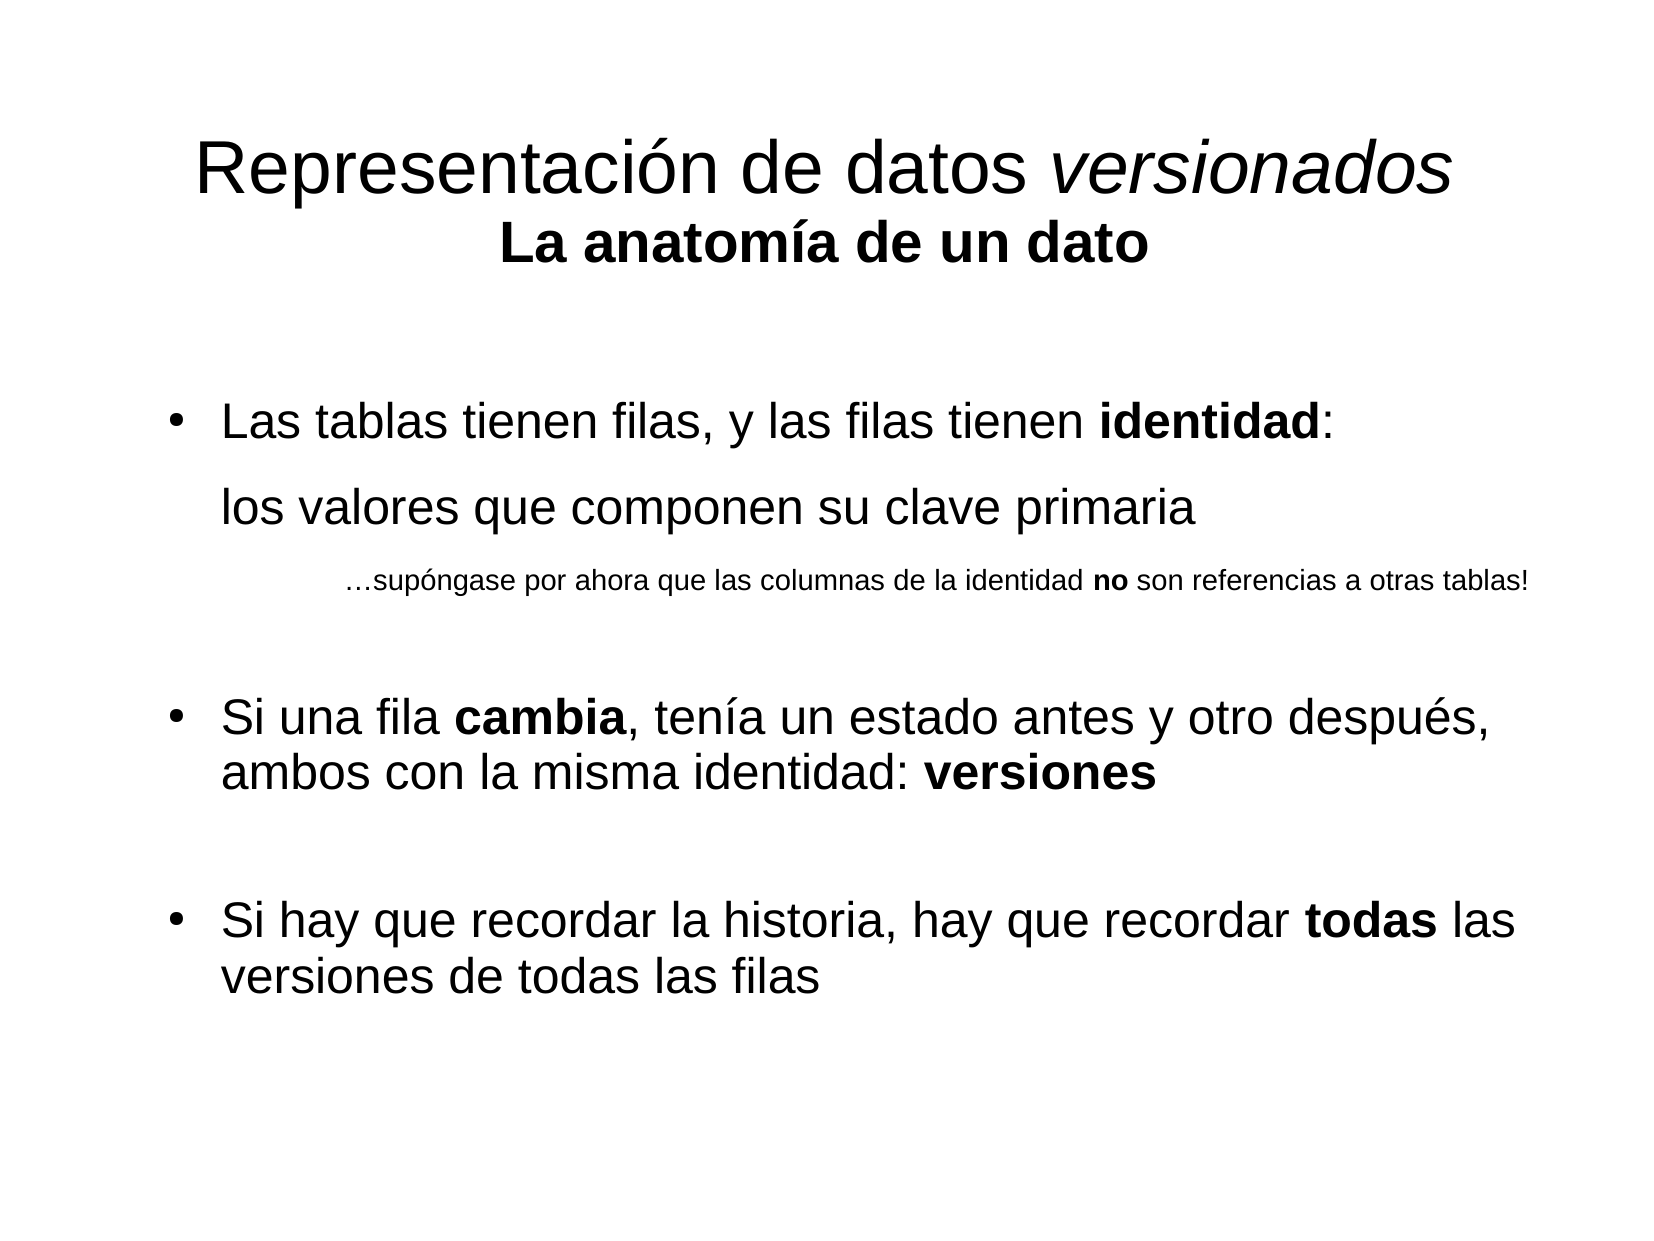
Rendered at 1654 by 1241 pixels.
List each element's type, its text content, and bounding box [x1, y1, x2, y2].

title Representación de datos versionados La anatomía de un dato [80, 96, 1569, 304]
list Las tablas tienen filas, y las filas tienen identidad: los valores que componen su clave primaria …supóngase por ahora que las columnas de la identidad no son referencias a otras tablas! Si una fila cambia, tenía un estado antes y otro después, ambos con la misma identidad: versiones Si hay que recordar la historia, hay que recordar todas las versiones de todas las filas [150, 303, 1531, 1141]
